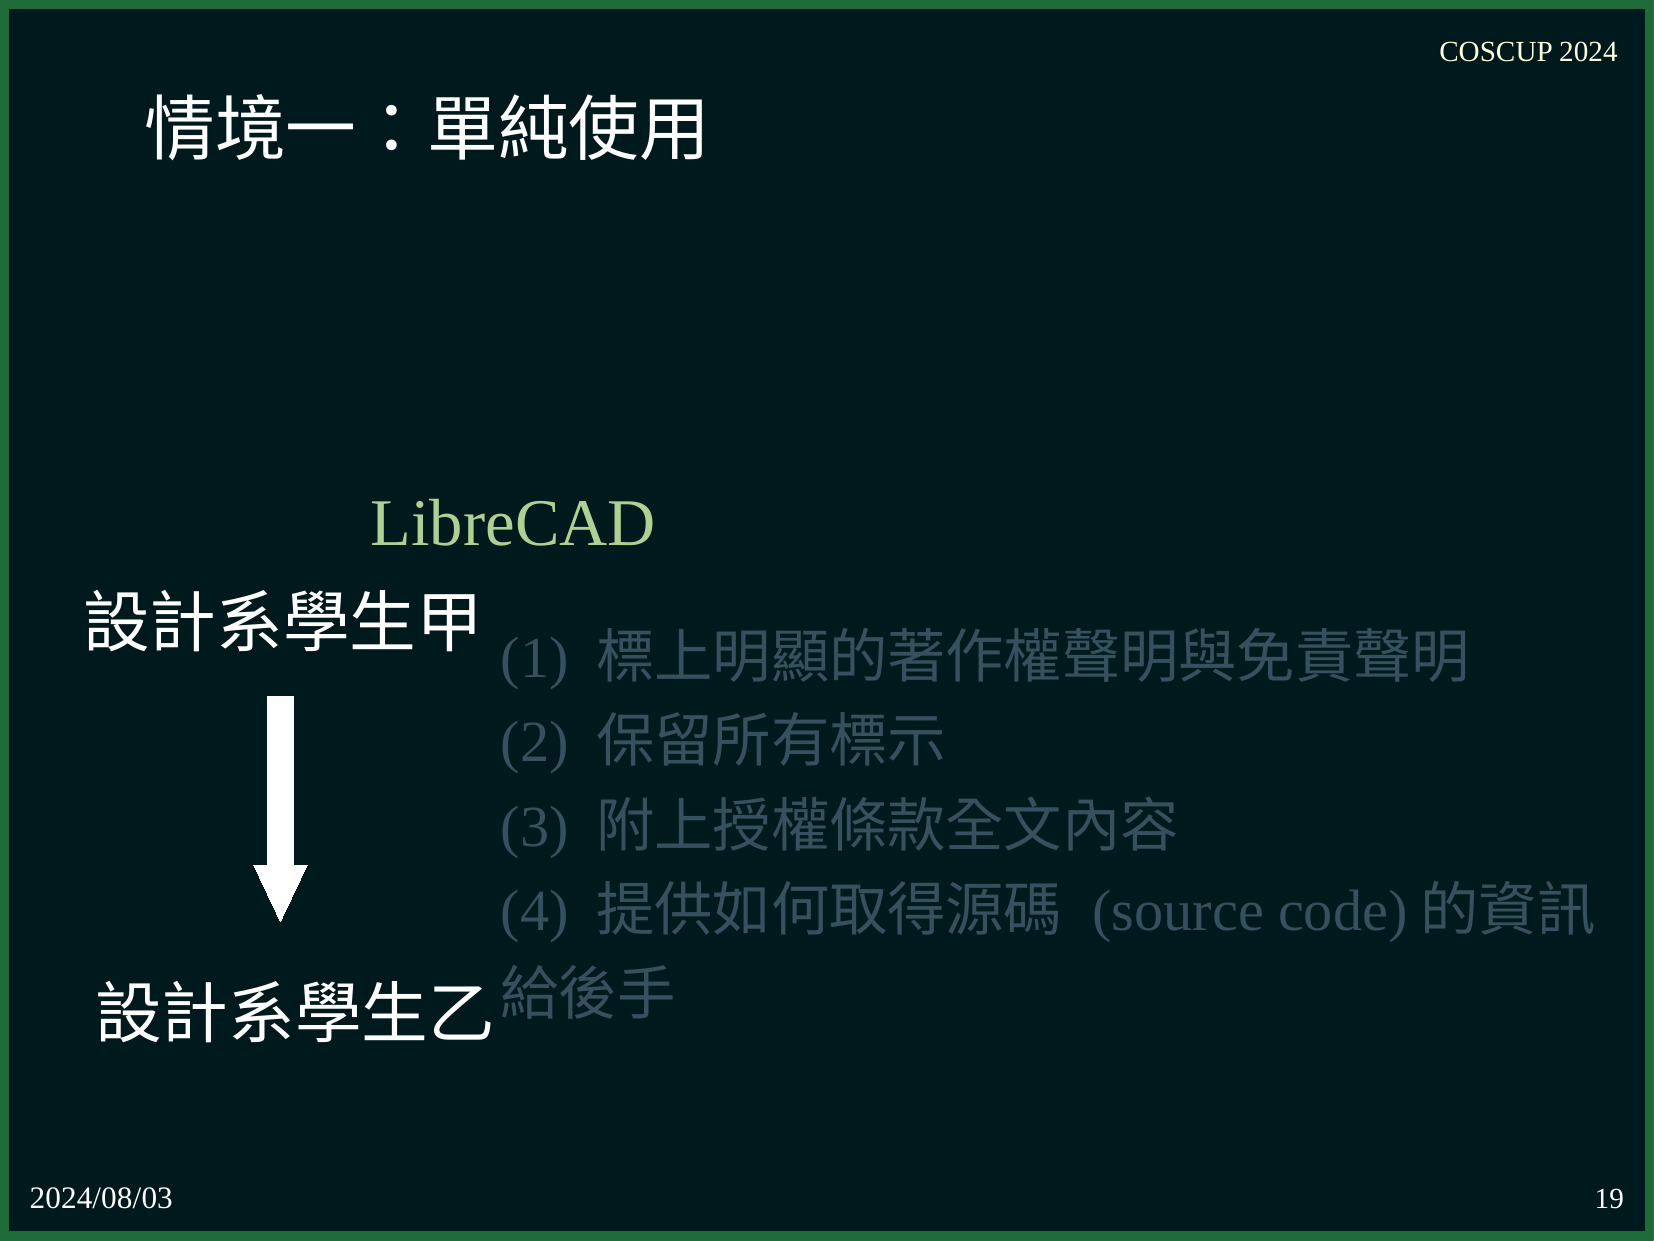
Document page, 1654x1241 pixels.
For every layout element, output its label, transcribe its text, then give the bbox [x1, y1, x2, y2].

title (1) 標上明顯的著作權聲明與免責聲明 (2) 保留所有標示 (3) 附上授權條款全文內容 (4) 提供如何取得源碼 (source code)的資訊 給後手 [500, 596, 1630, 1045]
text_box 設計系學生甲 [59, 561, 508, 674]
text_box [253, 696, 308, 922]
text_box LibreCAD [289, 478, 739, 587]
text_box 情境一：單純使用 [129, 64, 1424, 184]
text_box 設計系學生乙 [70, 952, 520, 1065]
